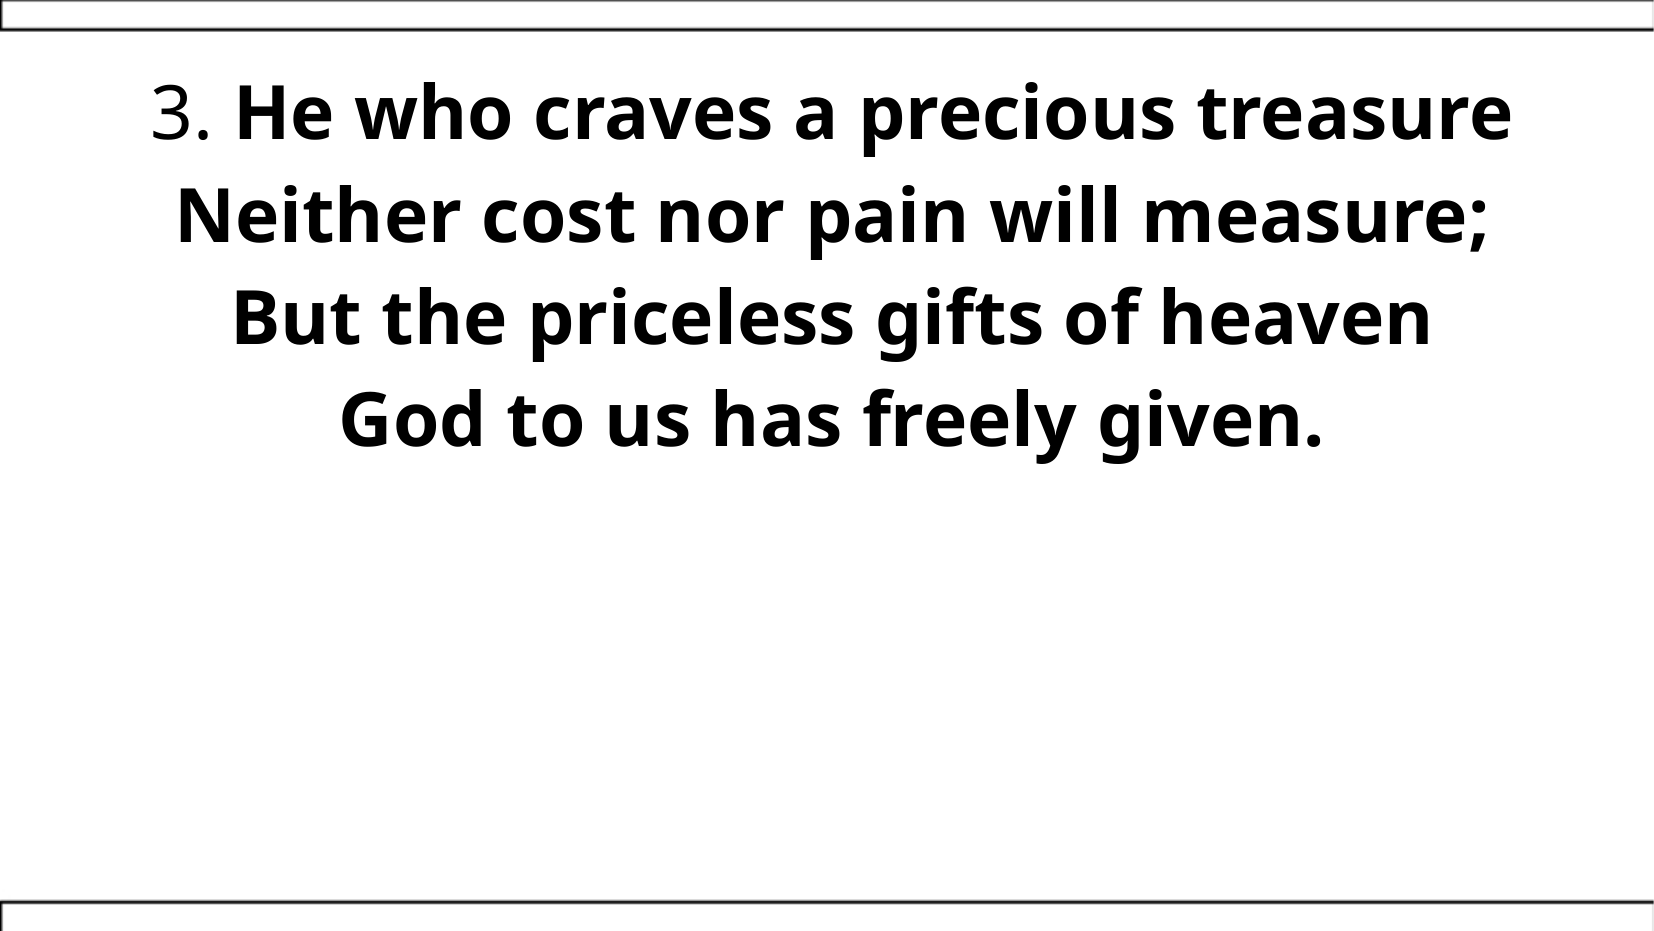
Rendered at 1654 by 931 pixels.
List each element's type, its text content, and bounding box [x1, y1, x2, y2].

picture [0, 0, 1654, 931]
text_box 3. He who craves a precious treasure Neither cost nor pain will measure; But the priceless gifts of heaven God to us has freely given. [120, 52, 1546, 467]
